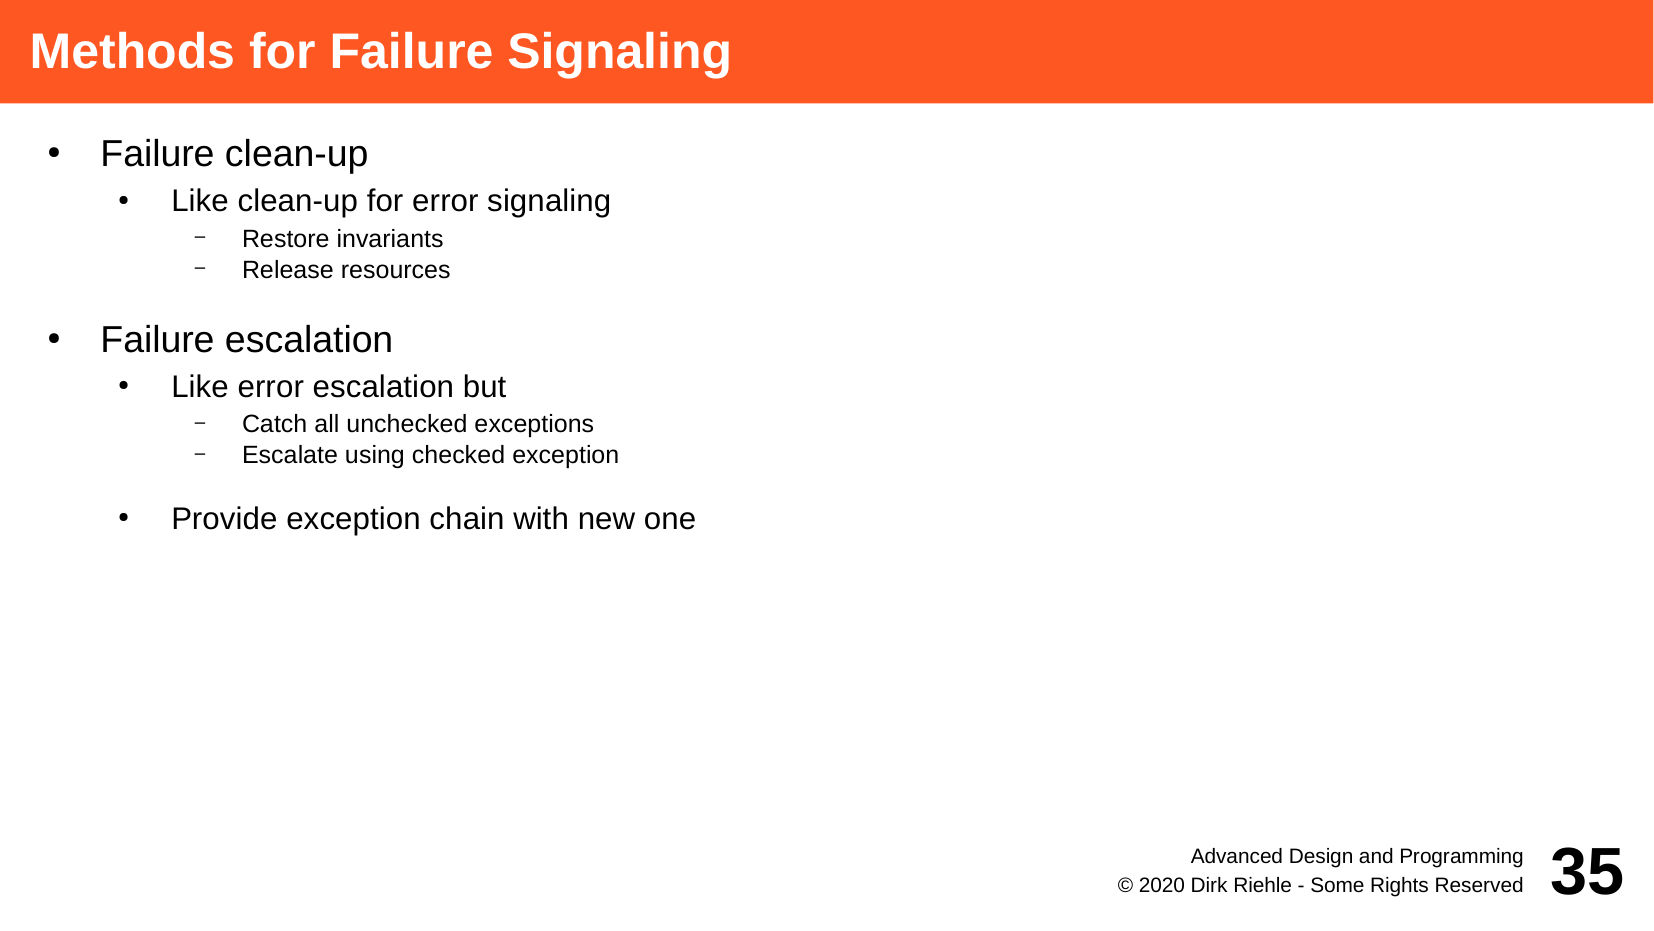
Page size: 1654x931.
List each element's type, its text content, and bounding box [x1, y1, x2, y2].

list Failure clean-up Like clean-up for error signaling Restore invariants Release resources Failure escalation Like error escalation but Catch all unchecked exceptions Escalate using checked exception Provide exception chain with new one [29, 132, 1625, 813]
title Methods for Failure Signaling [0, 0, 1654, 104]
